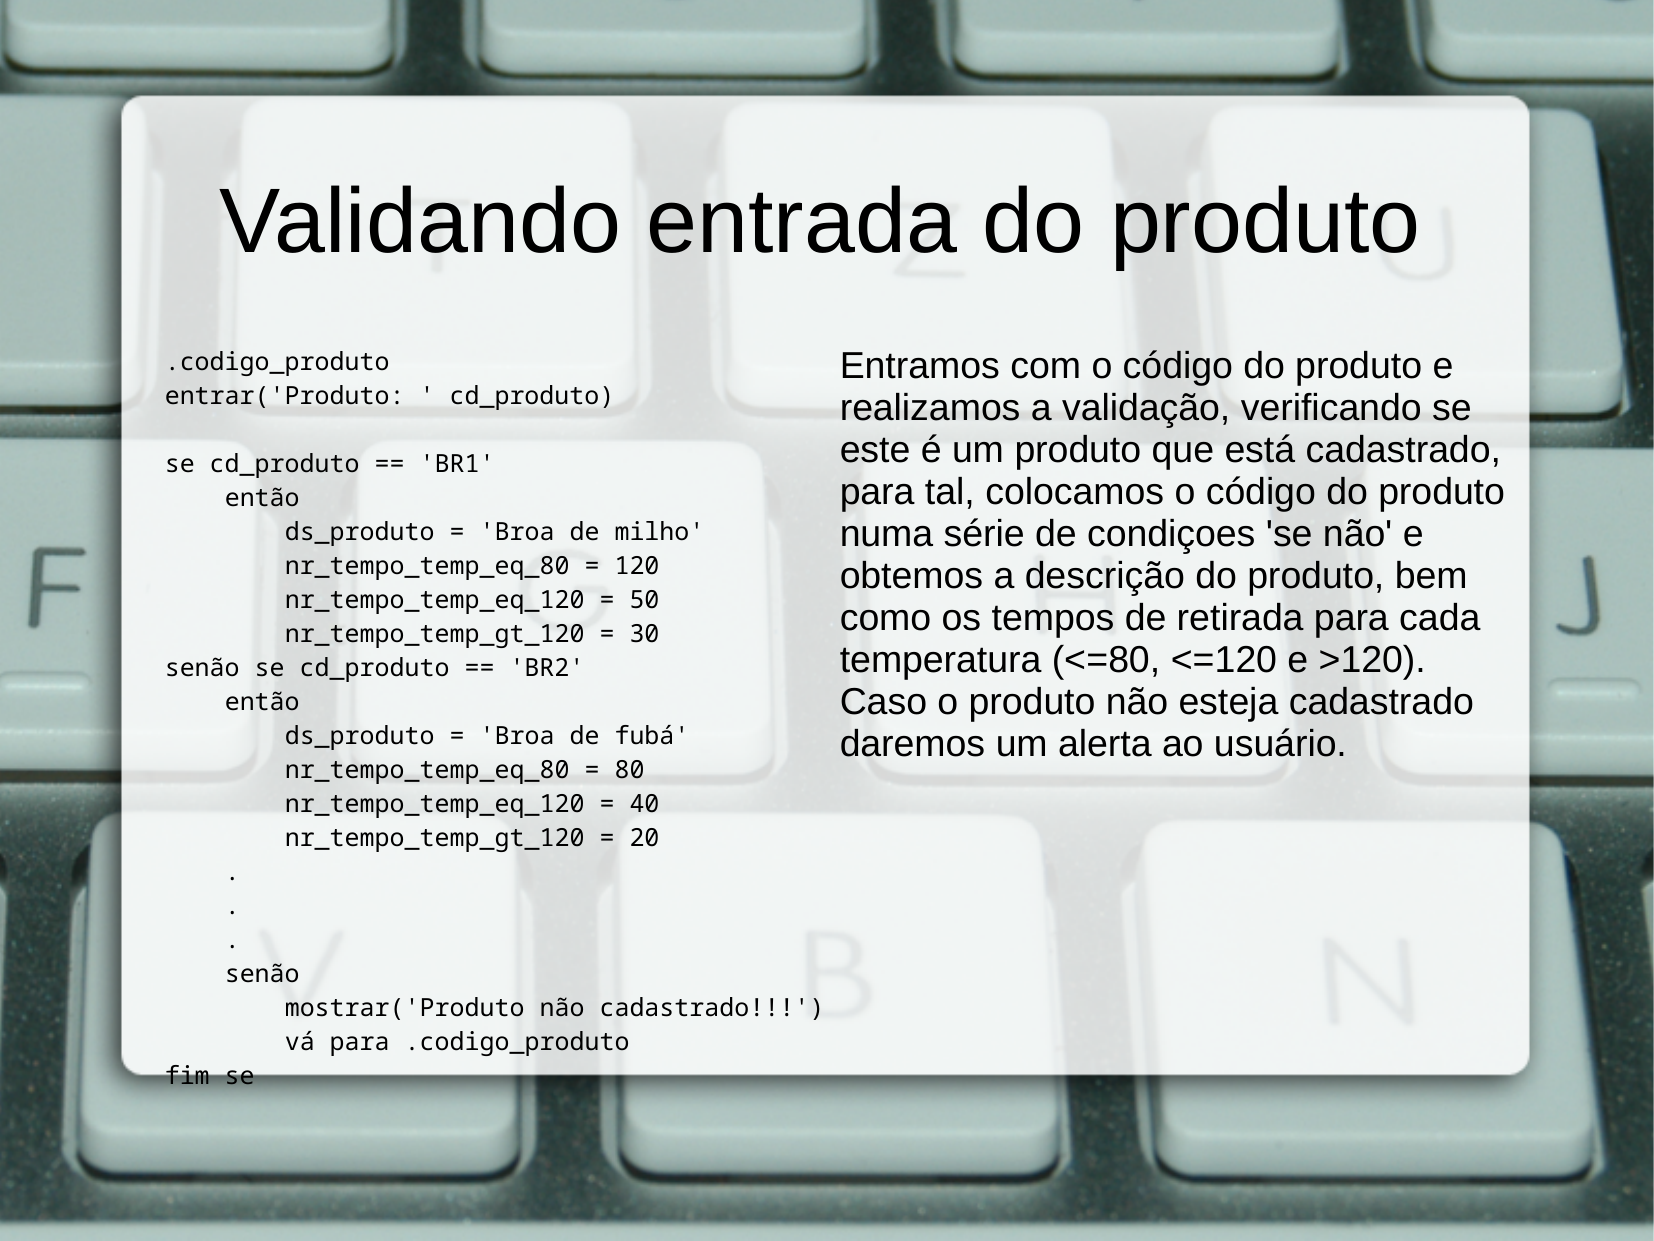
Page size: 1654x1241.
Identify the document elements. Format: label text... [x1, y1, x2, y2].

title Validando entrada do produto [135, 125, 1506, 318]
text_box Entramos com o código do produto e realizamos a validação, verificando se este é um produto que está cadastrado, para tal, colocamos o código do produto numa série de condiçoes 'se não' e obtemos a descrição do produto, bem como os tempos de retirada para cada temperatura (<=80, <=120 e >120). Caso o produto não esteja cadastrado daremos um alerta ao usuário. [825, 337, 1538, 773]
text_box .codigo_produto entrar('Produto: ' cd_produto) se cd_produto == 'BR1' então ds_produto = 'Broa de milho' nr_tempo_temp_eq_80 = 120 nr_tempo_temp_eq_120 = 50 nr_tempo_temp_gt_120 = 30 senão se cd_produto == 'BR2' então ds_produto = 'Broa de fubá' nr_tempo_temp_eq_80 = 80 nr_tempo_temp_eq_120 = 40 nr_tempo_temp_gt_120 = 20 . . . senão mostrar('Produto não cadastrado!!!') vá para .codigo_produto fim se [150, 336, 861, 1088]
picture [0, 0, 1654, 1241]
